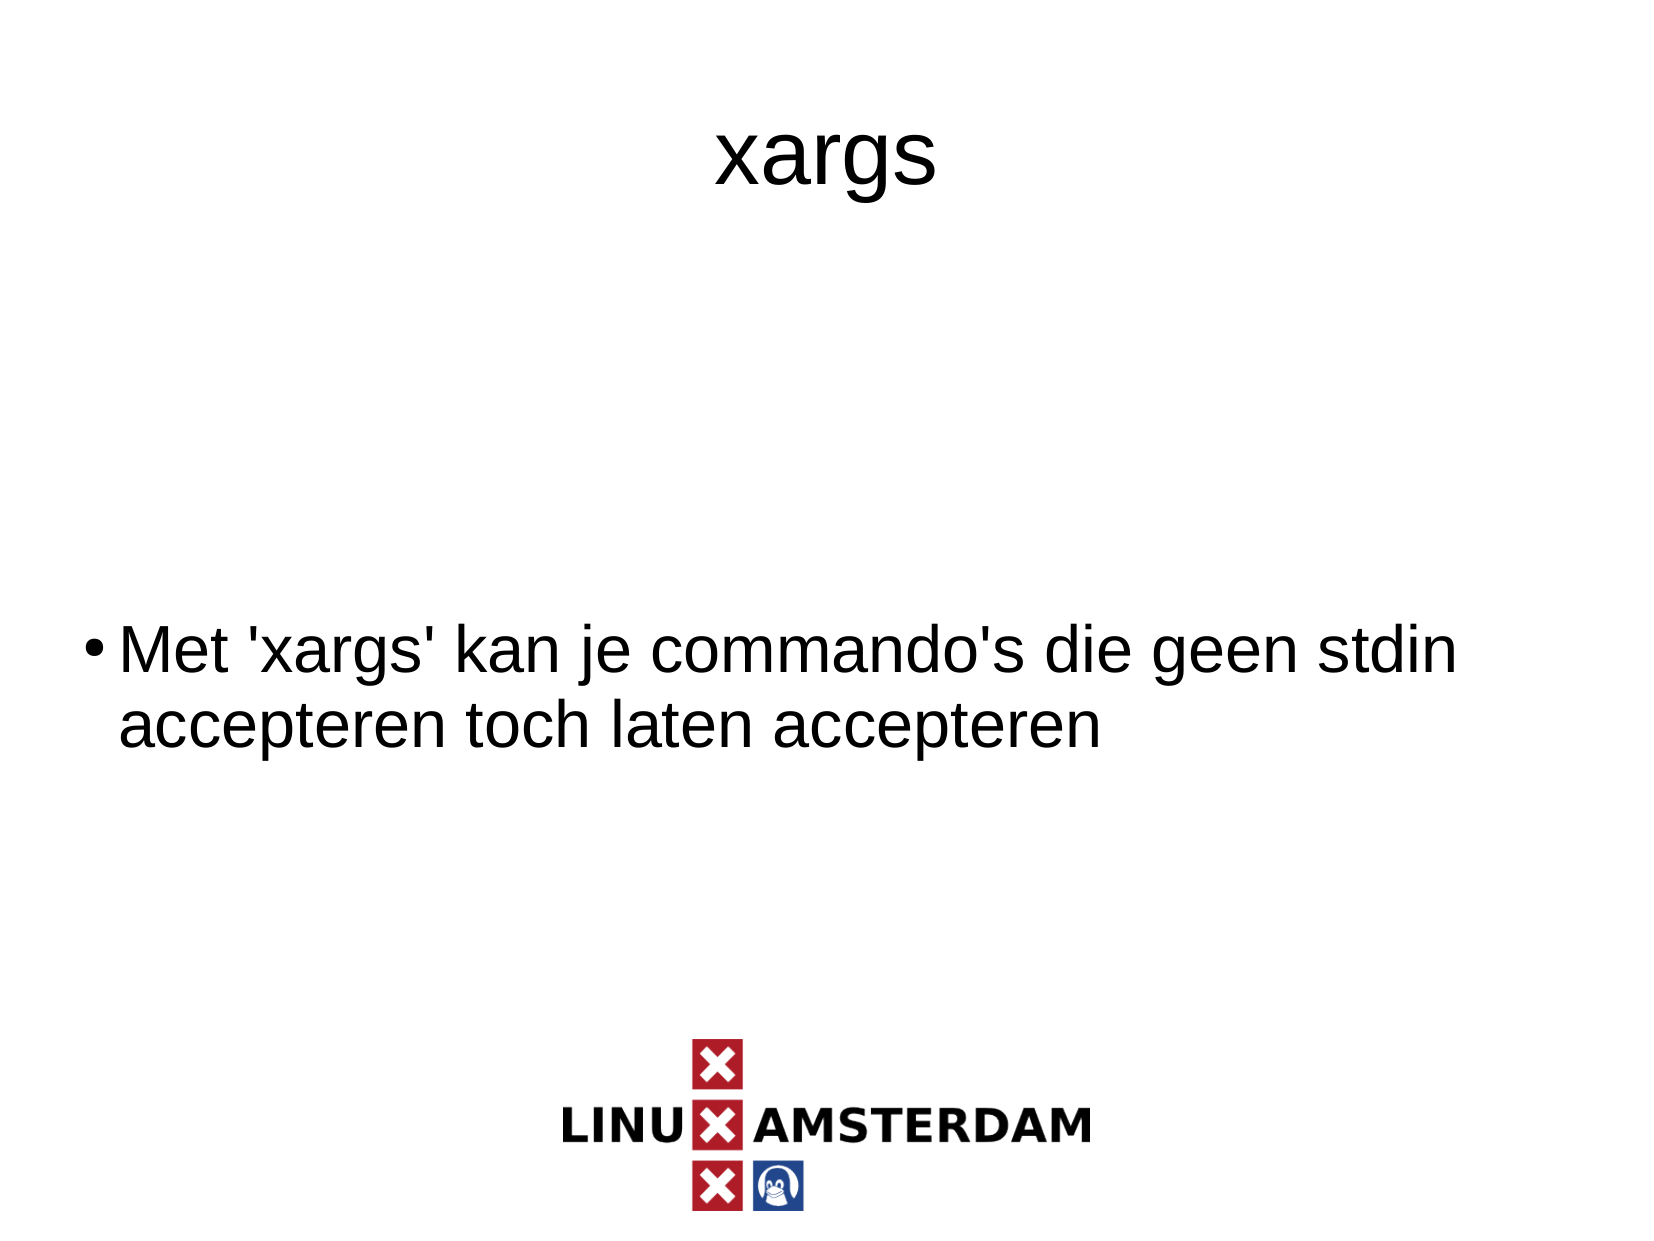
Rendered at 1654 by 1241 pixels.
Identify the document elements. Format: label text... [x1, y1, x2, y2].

picture [563, 1039, 1090, 1211]
title xargs [82, 49, 1571, 257]
subtitle Met 'xargs' kan je commando's die geen stdin accepteren toch laten accepteren [82, 290, 1571, 1010]
